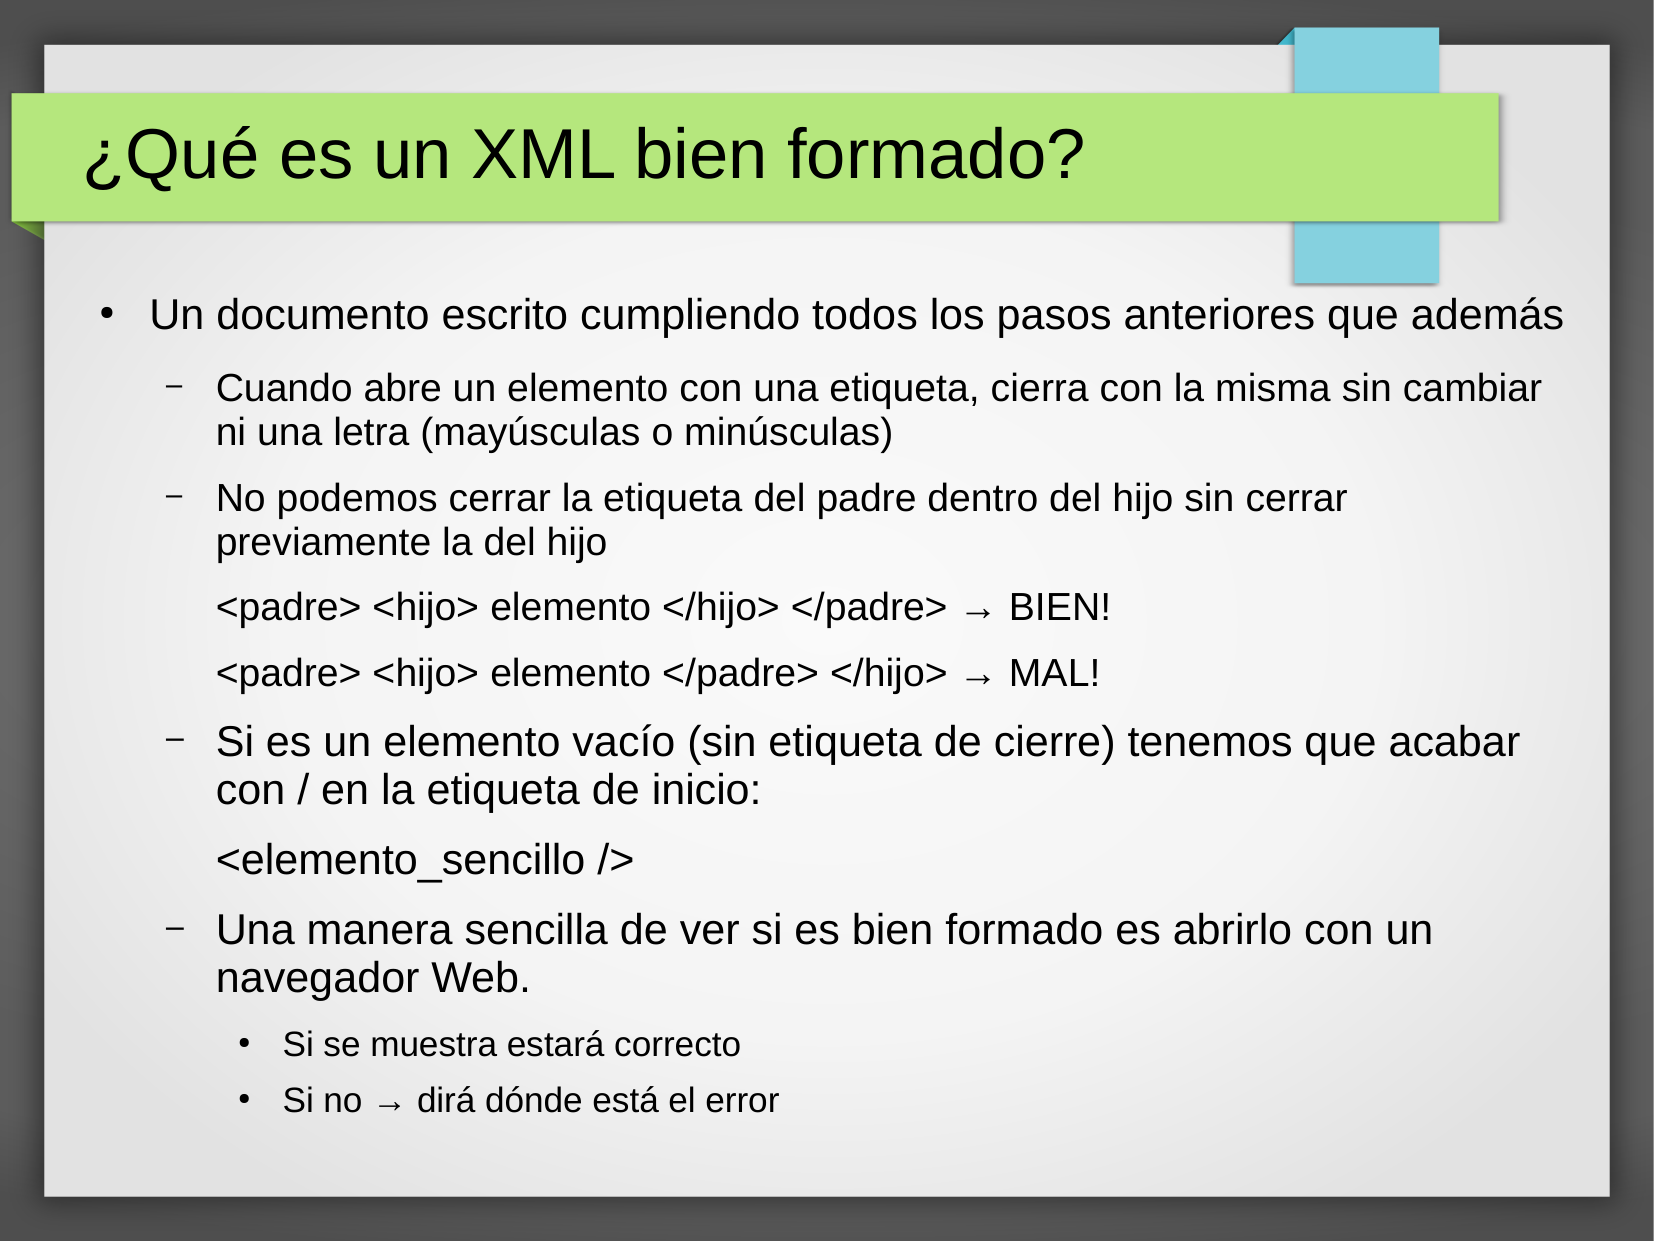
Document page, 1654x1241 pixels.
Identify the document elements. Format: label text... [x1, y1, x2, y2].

title ¿Qué es un XML bien formado? [82, 94, 1264, 213]
picture [0, 0, 1654, 1241]
list Un documento escrito cumpliendo todos los pasos anteriores que además Cuando abre un elemento con una etiqueta, cierra con la misma sin cambiar ni una letra (mayúsculas o minúsculas) No podemos cerrar la etiqueta del padre dentro del hijo sin cerrar previamente la del hijo <padre> <hijo> elemento </hijo> </padre> → BIEN! <padre> <hijo> elemento </padre> </hijo> → MAL! Si es un elemento vacío (sin etiqueta de cierre) tenemos que acabar con / en la etiqueta de inicio: <elemento_sencillo /> Una manera sencilla de ver si es bien formado es abrirlo con un navegador Web. Si se muestra estará correcto Si no → dirá dónde está el error [82, 290, 1571, 1177]
